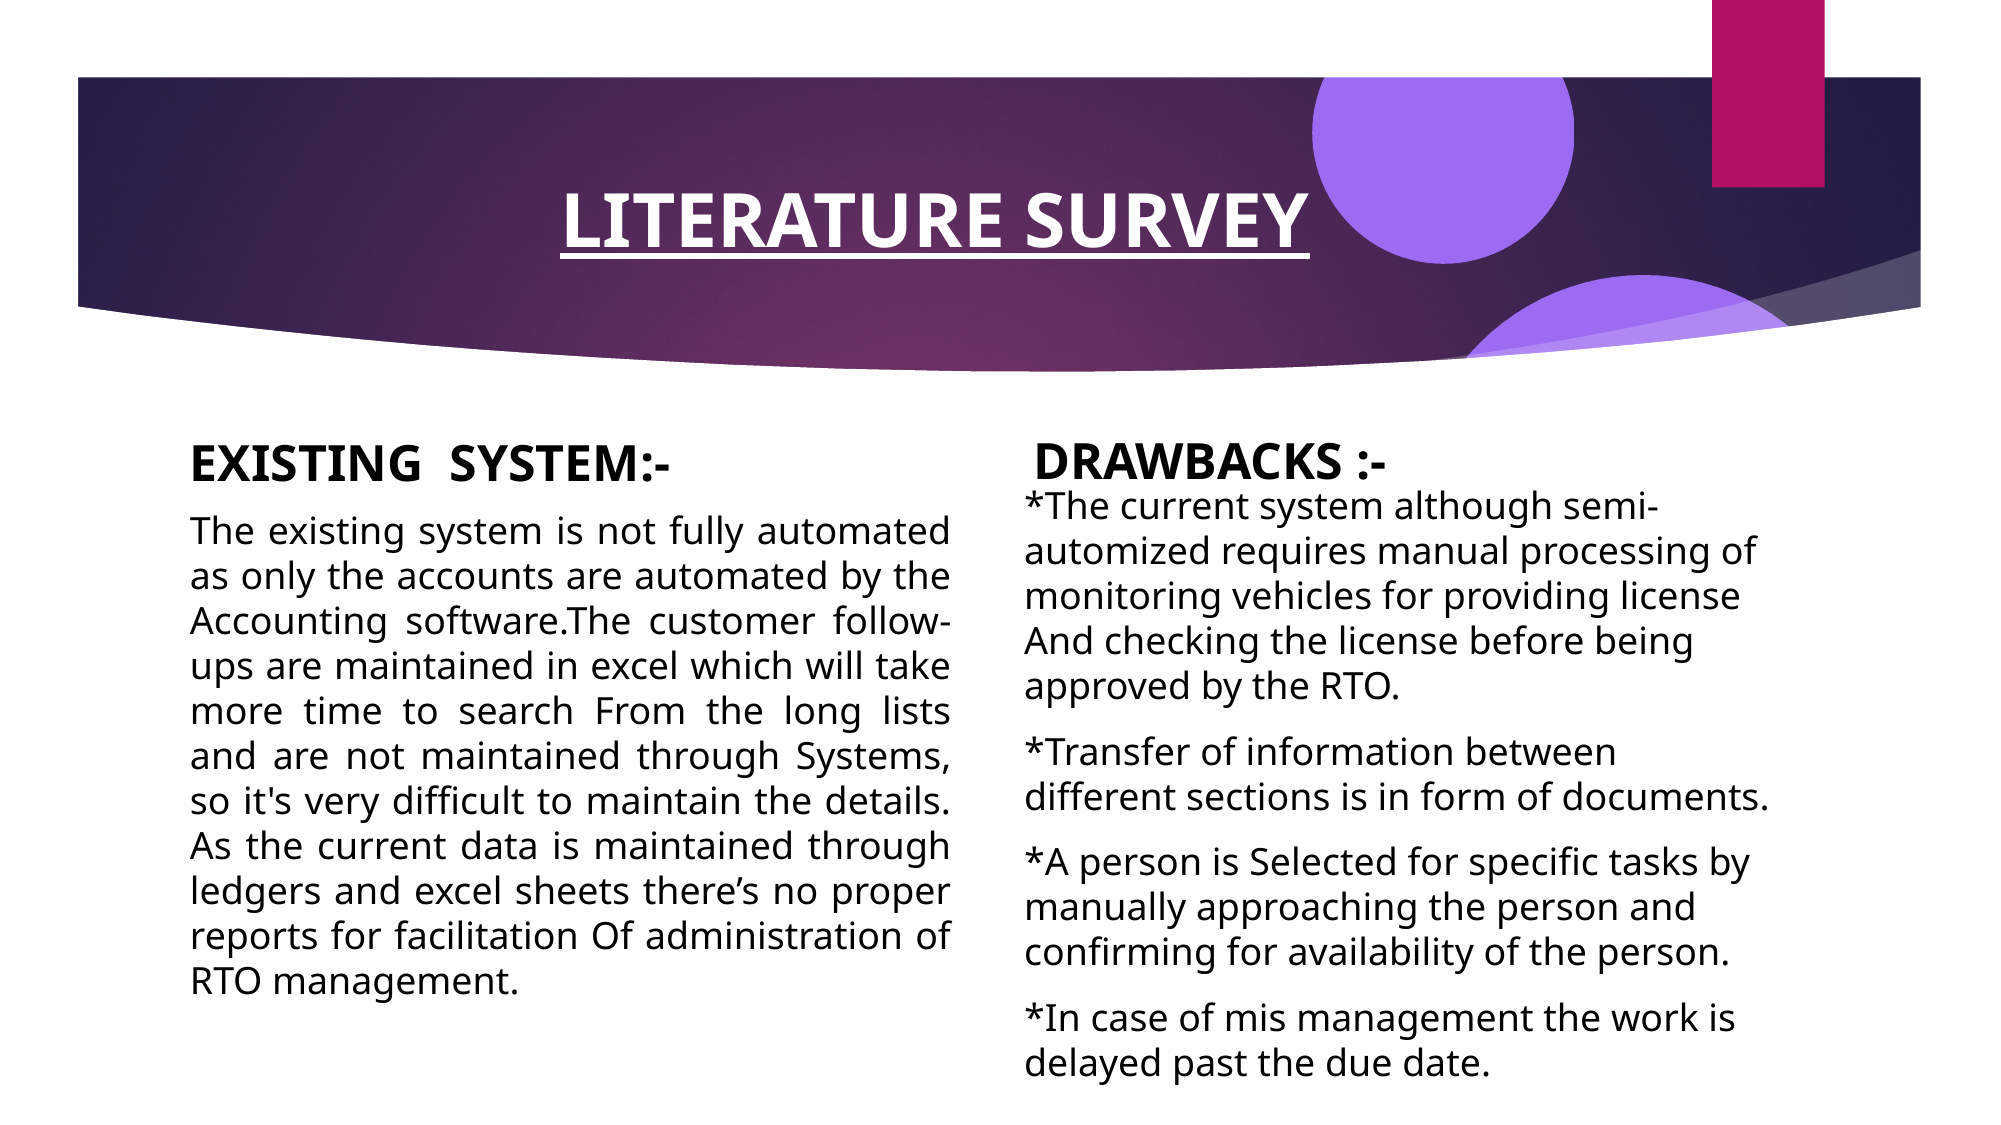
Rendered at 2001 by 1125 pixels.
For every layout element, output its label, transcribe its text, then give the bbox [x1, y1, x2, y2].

text_box EXISTING SYSTEM:- [175, 404, 967, 499]
text_box LITERATURE SURVEY [136, 159, 1574, 276]
text_box The existing system is not fully automated as only the accounts are automated by the Accounting software.The customer follow-ups are maintained in excel which will take more time to search From the long lists and are not maintained through Systems, so it's very difficult to maintain the details. As the current data is maintained through ledgers and excel sheets there’s no proper reports for facilitation Of administration of RTO management. [175, 499, 967, 966]
text_box DRAWBACKS :- [1018, 427, 1810, 498]
picture [79, 78, 1920, 371]
text_box *The current system although semi-automized requires manual processing of monitoring vehicles for providing license And checking the license before being approved by the RTO. *Transfer of information between different sections is in form of documents. *A person is Selected for specific tasks by manually approaching the person and confirming for availability of the person. *In case of mis management the work is delayed past the due date. [999, 474, 1792, 1125]
